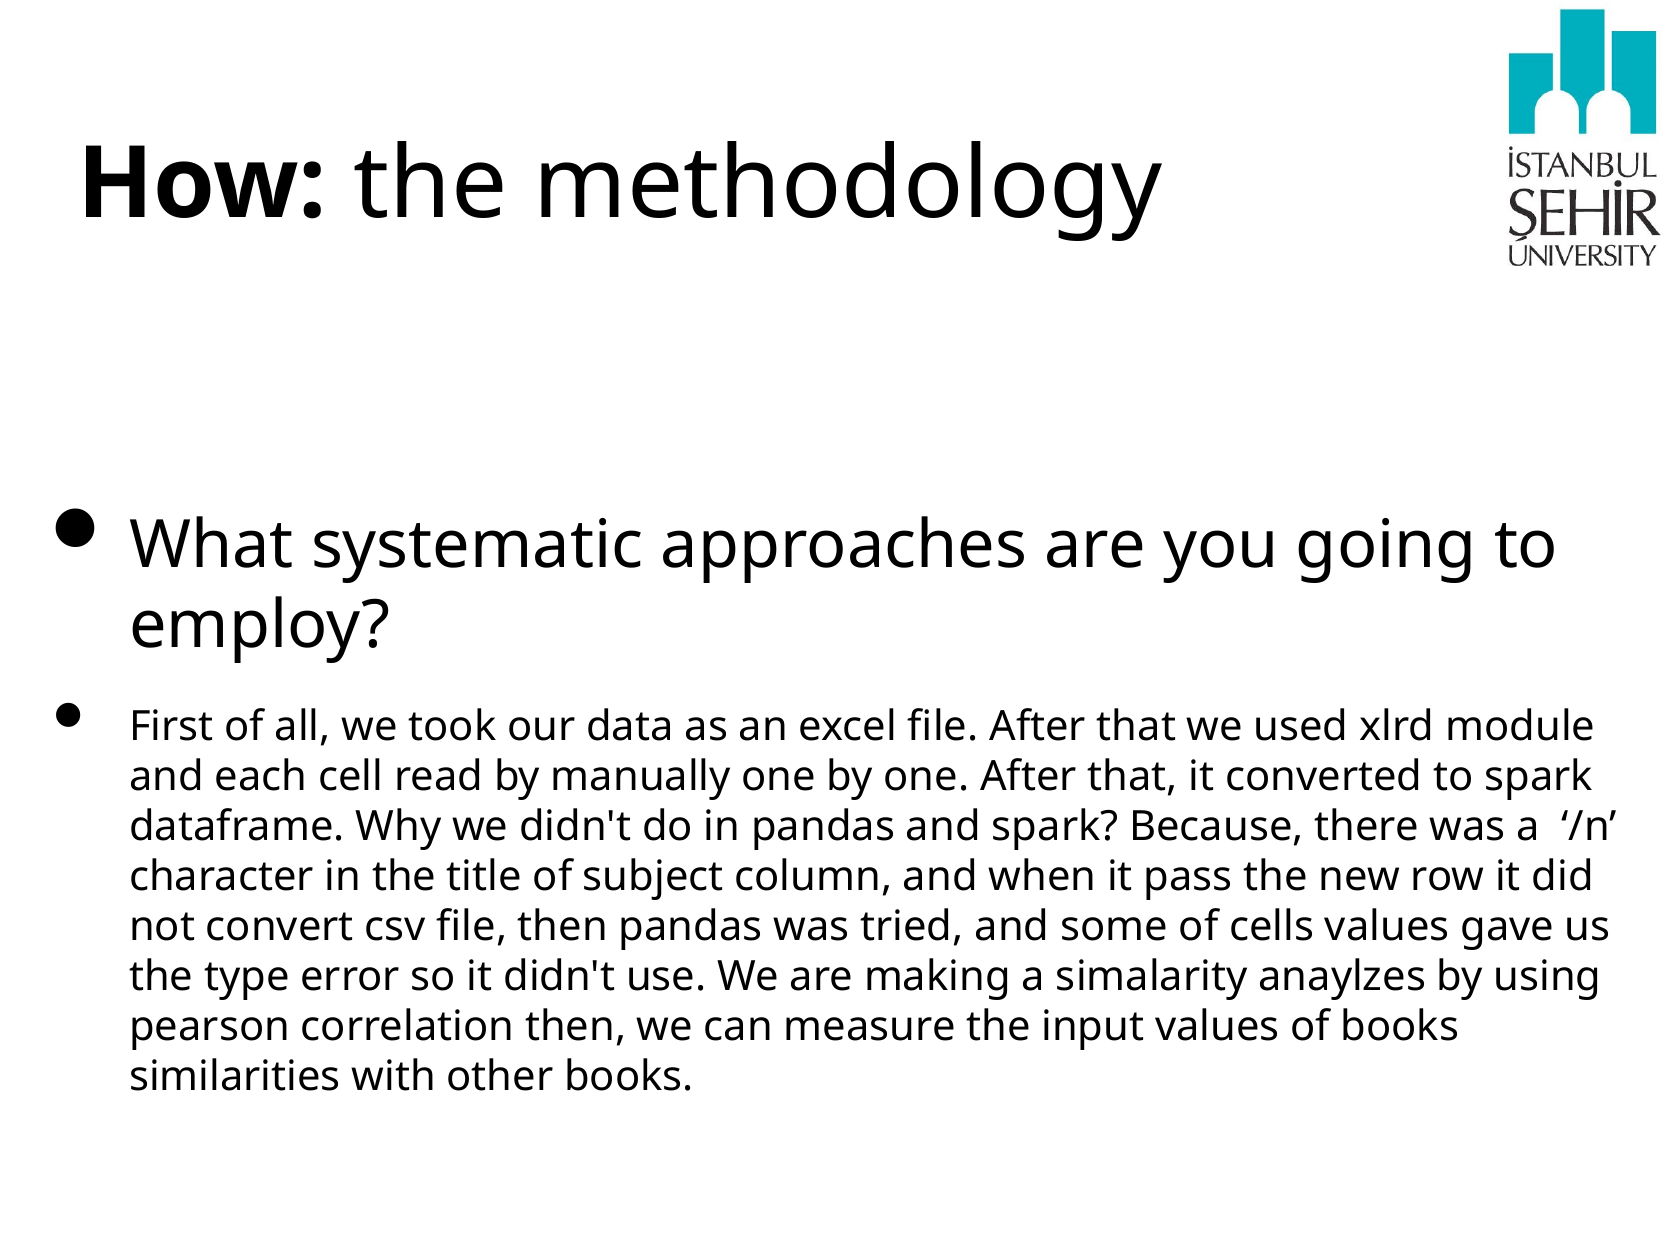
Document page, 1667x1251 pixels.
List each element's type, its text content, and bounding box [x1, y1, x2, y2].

text_box What systematic approaches are you going to employ? First of all, we took our data as an excel file. After that we used xlrd module and each cell read by manually one by one. After that, it converted to spark dataframe. Why we didn't do in pandas and spark? Because, there was a ‘/n’ character in the title of subject column, and when it pass the new row it did not convert csv file, then pandas was tried, and some of cells values gave us the type error so it didn't use. We are making a simalarity anaylzes by using pearson correlation then, we can measure the input values of books similarities with other books. [8, 354, 1663, 1246]
title How: the methodology [70, 59, 1489, 296]
picture [1491, 0, 1667, 285]
